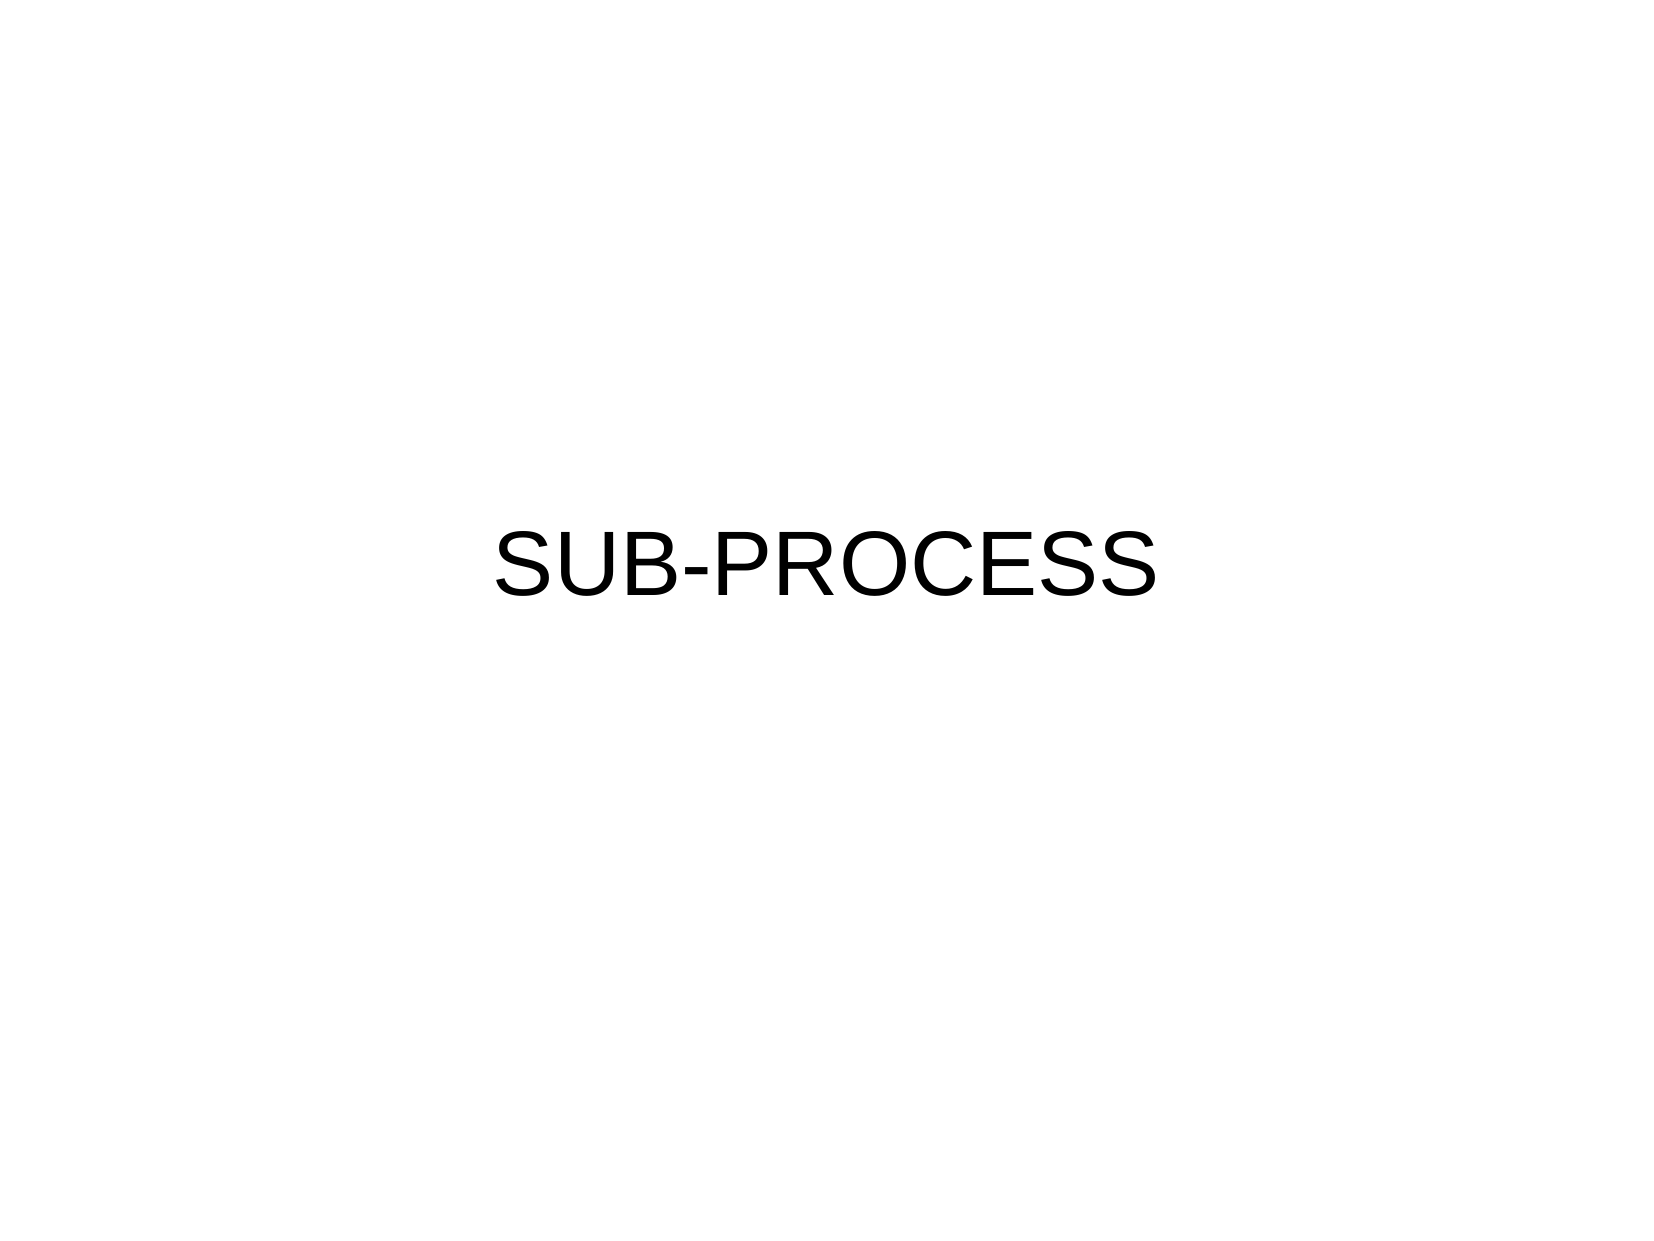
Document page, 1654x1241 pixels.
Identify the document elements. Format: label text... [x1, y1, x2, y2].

title SUB-PROCESS [82, 460, 1571, 668]
